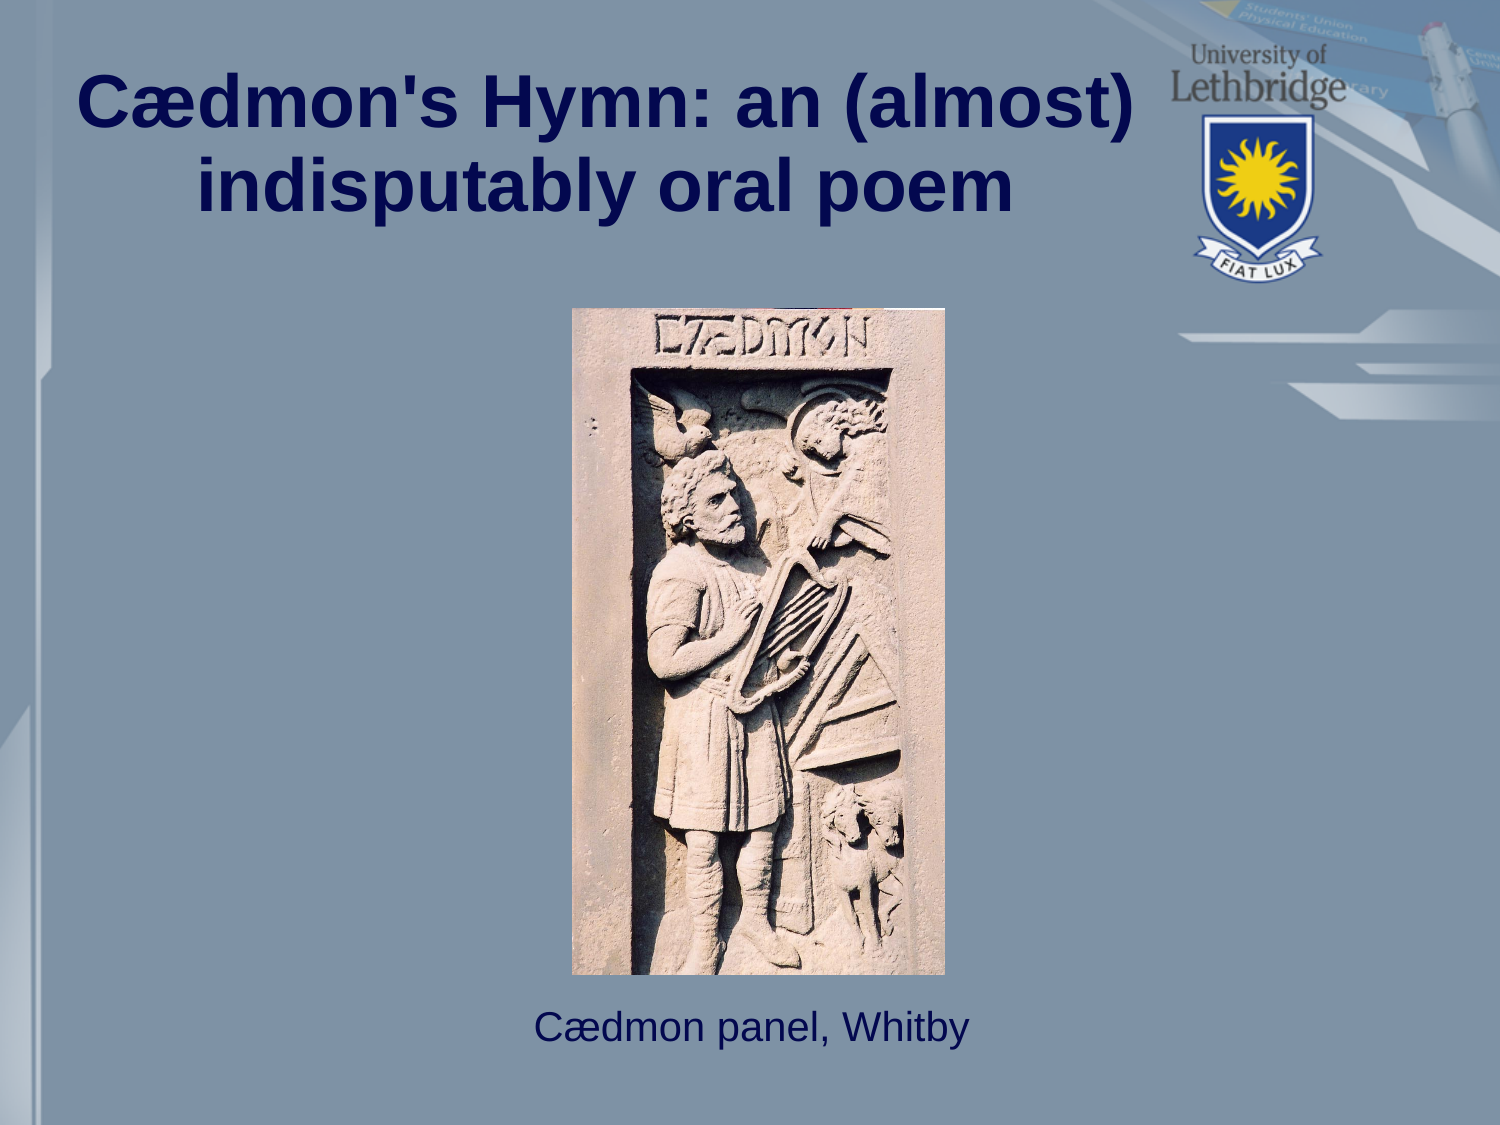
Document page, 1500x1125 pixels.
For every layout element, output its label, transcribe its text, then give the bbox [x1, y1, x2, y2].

title Cædmon's Hymn: an (almost) indisputably oral poem [75, 46, 1138, 242]
picture [0, 0, 1500, 1125]
list Cædmon panel, Whitby [440, 1003, 1063, 1063]
